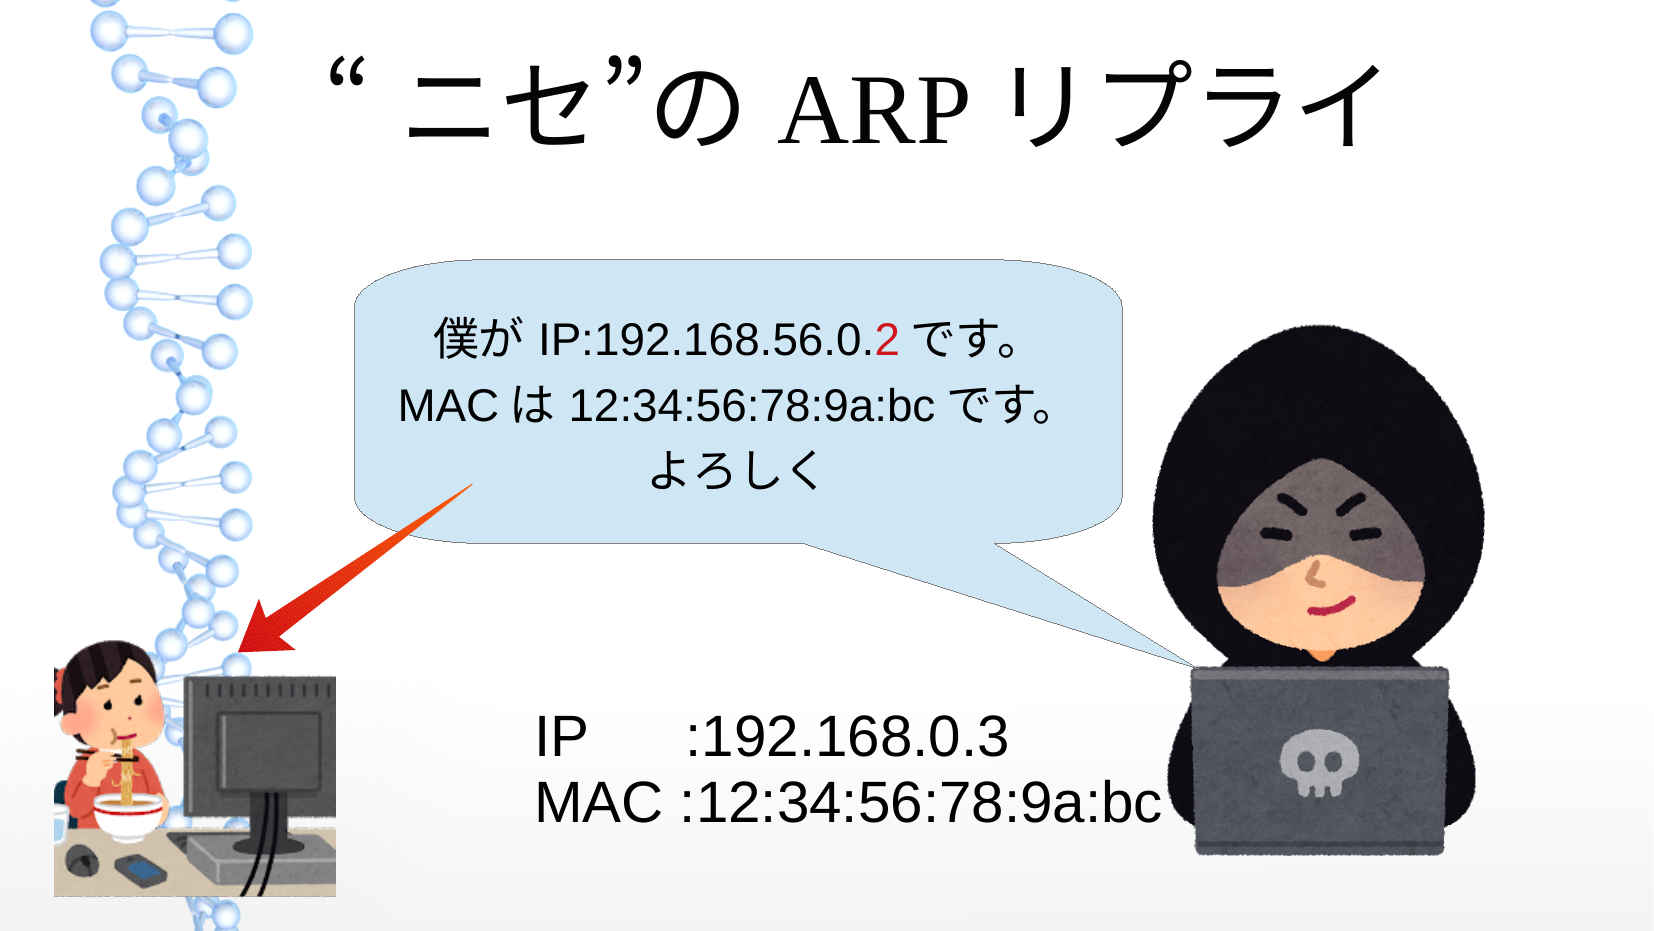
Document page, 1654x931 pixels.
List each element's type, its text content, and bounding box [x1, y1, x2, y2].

title “ニセ”のARPリプライ [194, 23, 1524, 178]
picture [0, 0, 1654, 931]
text_box IP :192.168.0.3 MAC :12:34:56:78:9a:bc [519, 696, 1217, 876]
text_box 僕がIP:192.168.56.0.2です。 MACは12:34:56:78:9a:bcです。 よろしく [354, 259, 1199, 669]
